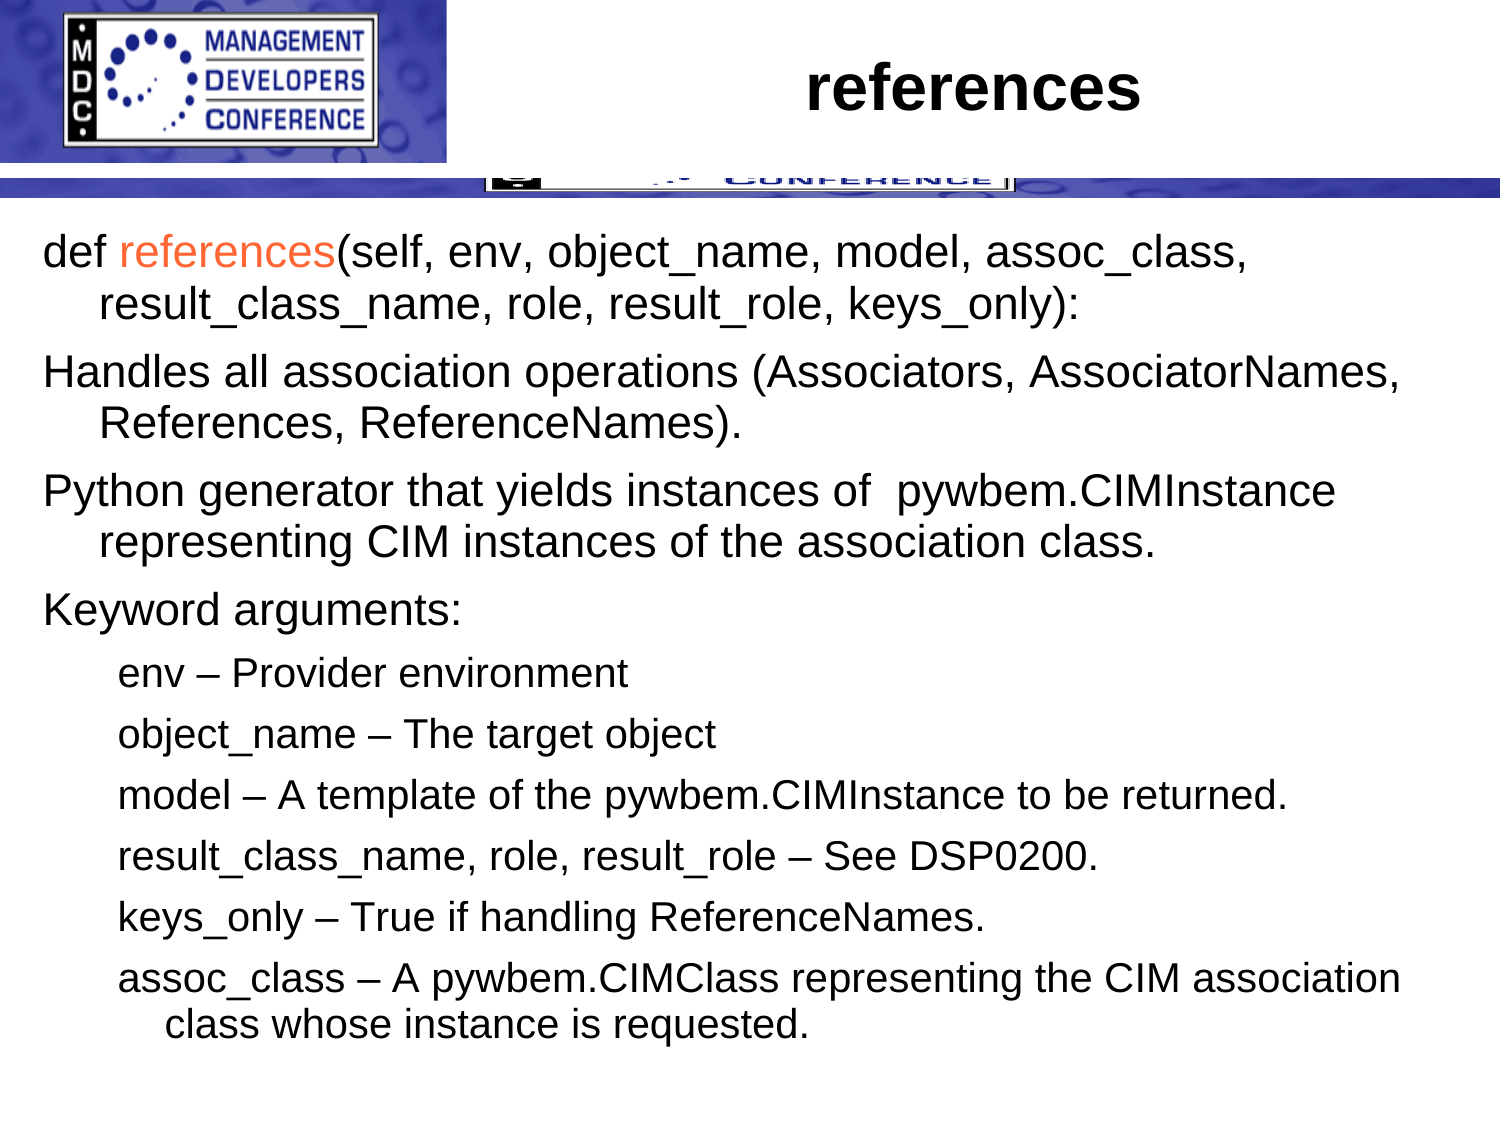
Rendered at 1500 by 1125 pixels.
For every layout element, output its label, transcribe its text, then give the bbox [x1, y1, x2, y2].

picture [0, 0, 447, 163]
title references [447, 7, 1500, 169]
picture [0, 178, 1500, 198]
list def references(self, env, object_name, model, assoc_class, result_class_name, role, result_role, keys_only): Handles all association operations (Associators, AssociatorNames, References, ReferenceNames). Python generator that yields instances of pywbem.CIMInstance representing CIM instances of the association class. Keyword arguments: env – Provider environment object_name – The target object model – A template of the pywbem.CIMInstance to be returned. result_class_name, role, result_role – See DSP0200. keys_only – True if handling ReferenceNames. assoc_class – A pywbem.CIMClass representing the CIM association class whose instance is requested. [42, 226, 1433, 1067]
